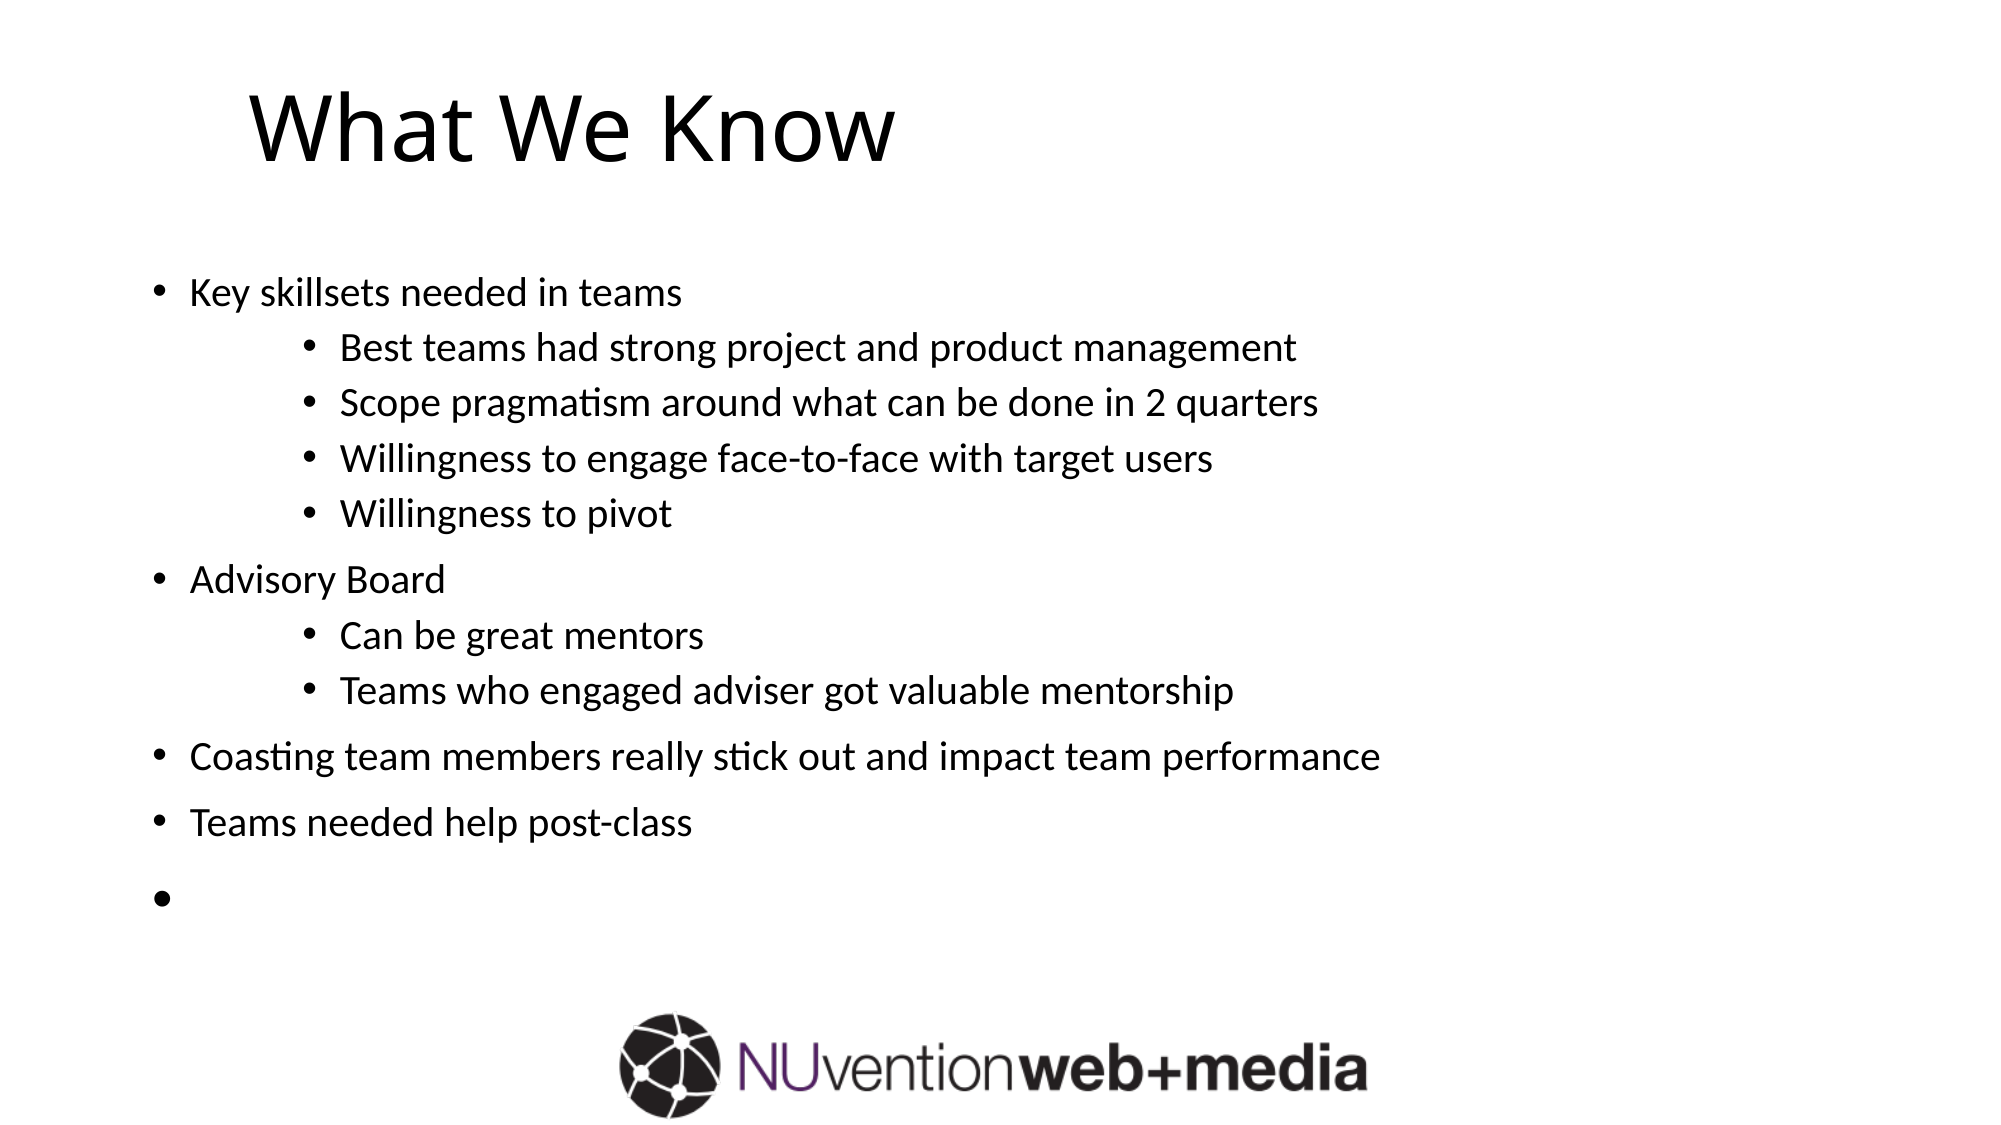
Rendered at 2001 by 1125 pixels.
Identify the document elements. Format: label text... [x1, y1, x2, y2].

title What We Know [233, 75, 1701, 175]
list Key skillsets needed in teams Best teams had strong project and product management Scope pragmatism around what can be done in 2 quarters Willingness to engage face-to-face with target users Willingness to pivot Advisory Board Can be great mentors Teams who engaged adviser got valuable mentorship Coasting team members really stick out and impact team performance Teams needed help post-class [137, 262, 1863, 977]
